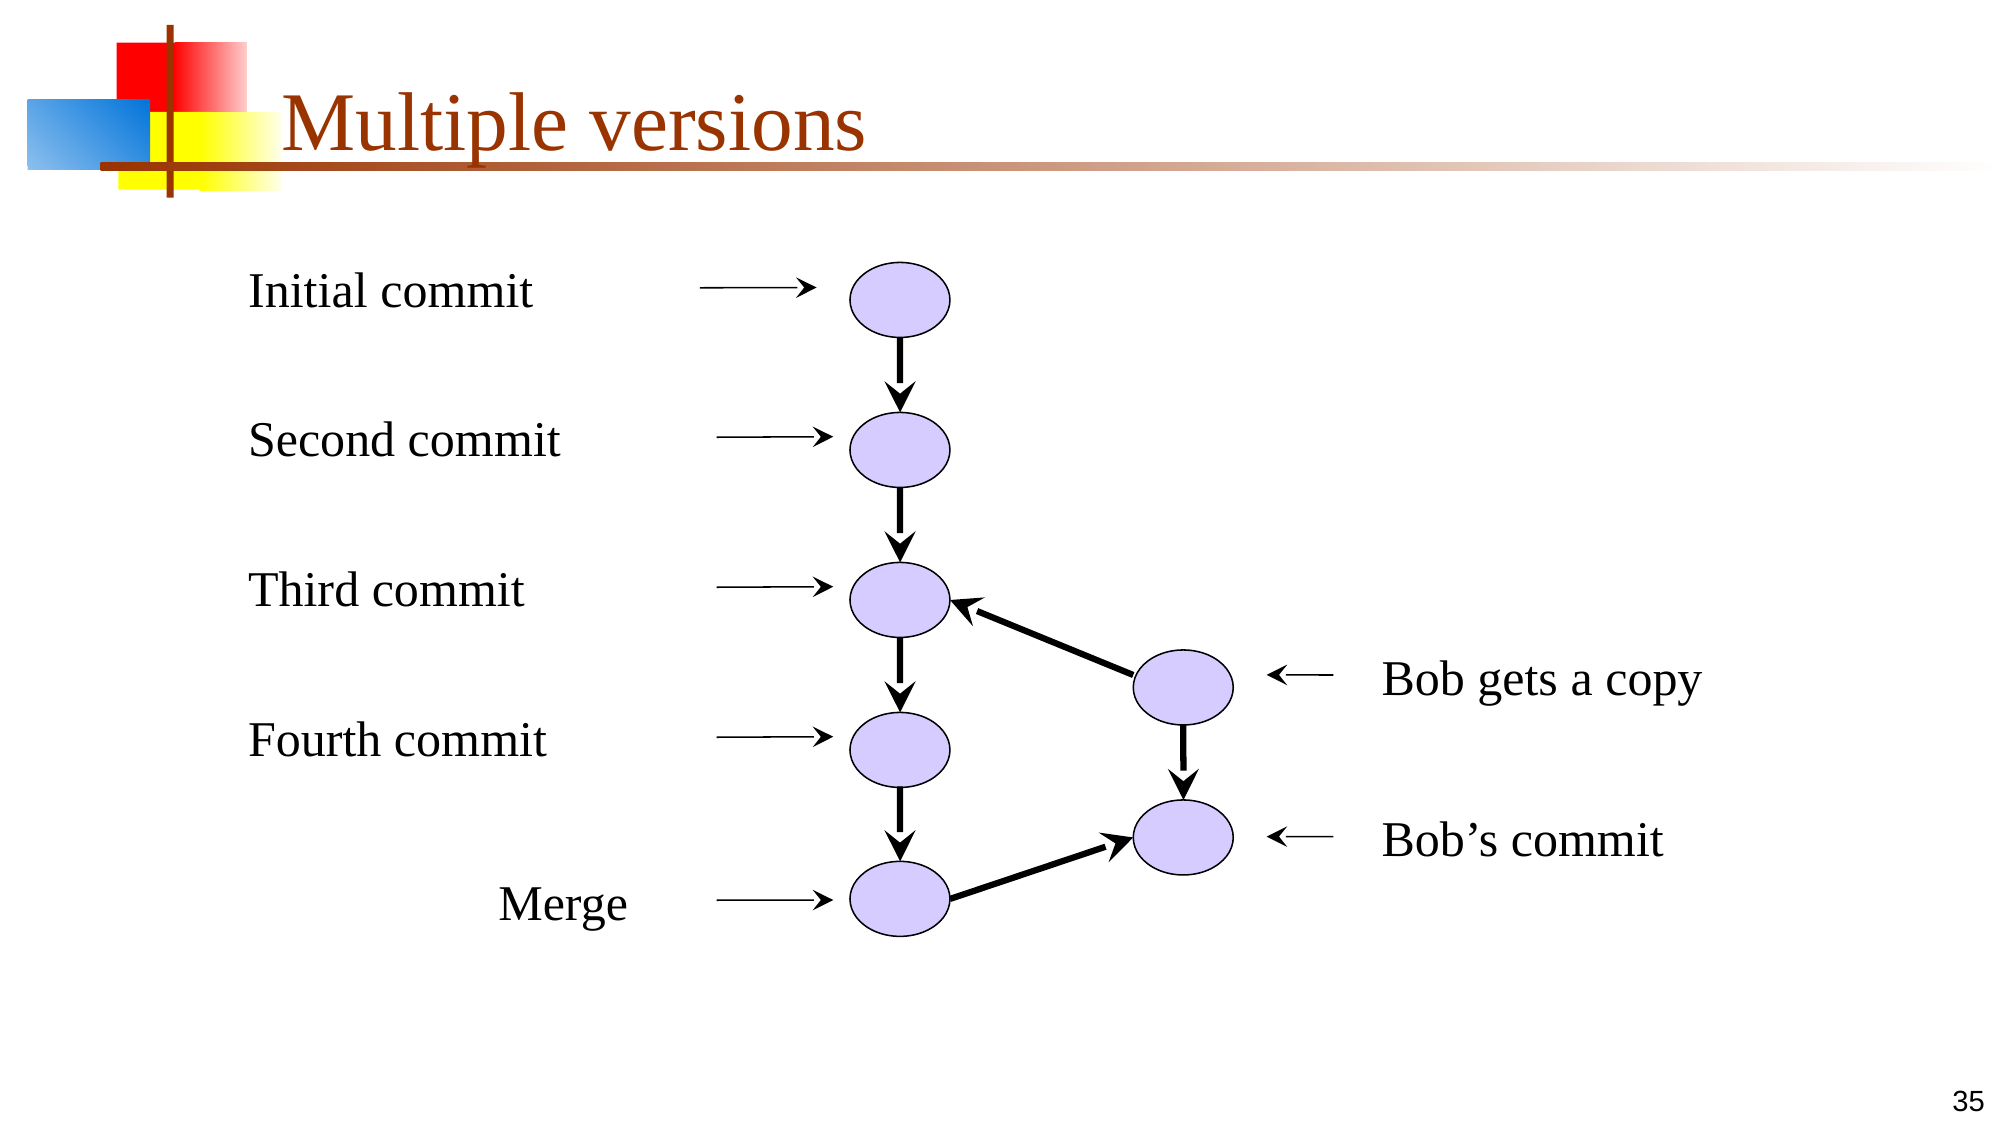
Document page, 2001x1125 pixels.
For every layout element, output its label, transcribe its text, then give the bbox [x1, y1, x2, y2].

text_box Bob’s commit [1366, 799, 1786, 875]
text_box [1133, 799, 1234, 875]
text_box Third commit [233, 549, 717, 625]
text_box [1133, 649, 1234, 725]
text_box [849, 712, 950, 788]
text_box Initial commit [233, 249, 700, 325]
text_box Second commit [233, 399, 717, 475]
text_box [849, 562, 950, 638]
text_box Fourth commit [233, 699, 717, 775]
text_box [849, 861, 950, 937]
text_box Bob gets a copy [1366, 637, 1839, 713]
text_box Merge [483, 862, 717, 938]
text_box [849, 412, 950, 488]
title Multiple versions [266, 37, 1972, 175]
text_box <number> [1583, 1049, 2000, 1125]
text_box [849, 262, 950, 338]
